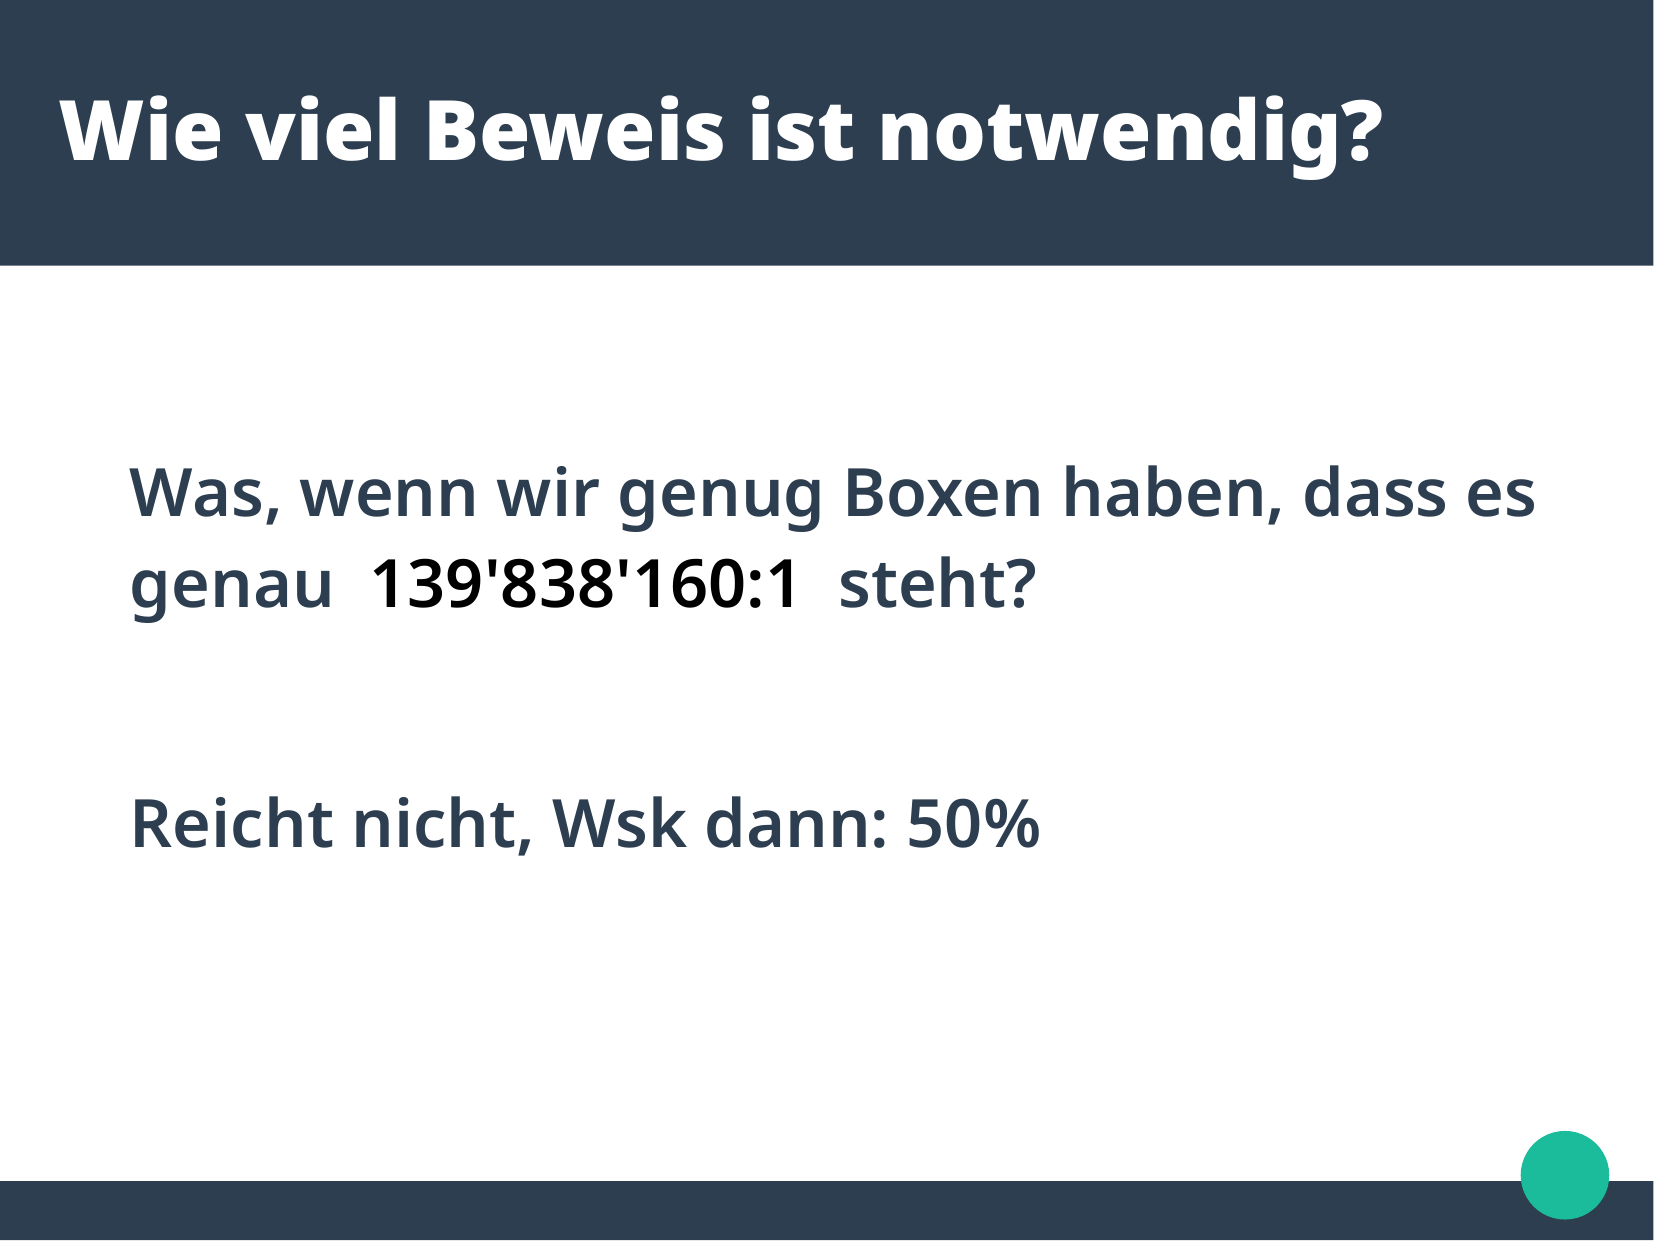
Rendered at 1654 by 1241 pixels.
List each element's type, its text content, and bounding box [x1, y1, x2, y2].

title Wie viel Beweis ist notwendig? [59, 49, 1595, 207]
list Was, wenn wir genug Boxen haben, dass es genau 139'838'160:1 steht? Reicht nicht, Wsk dann: 50% [59, 324, 1595, 1152]
